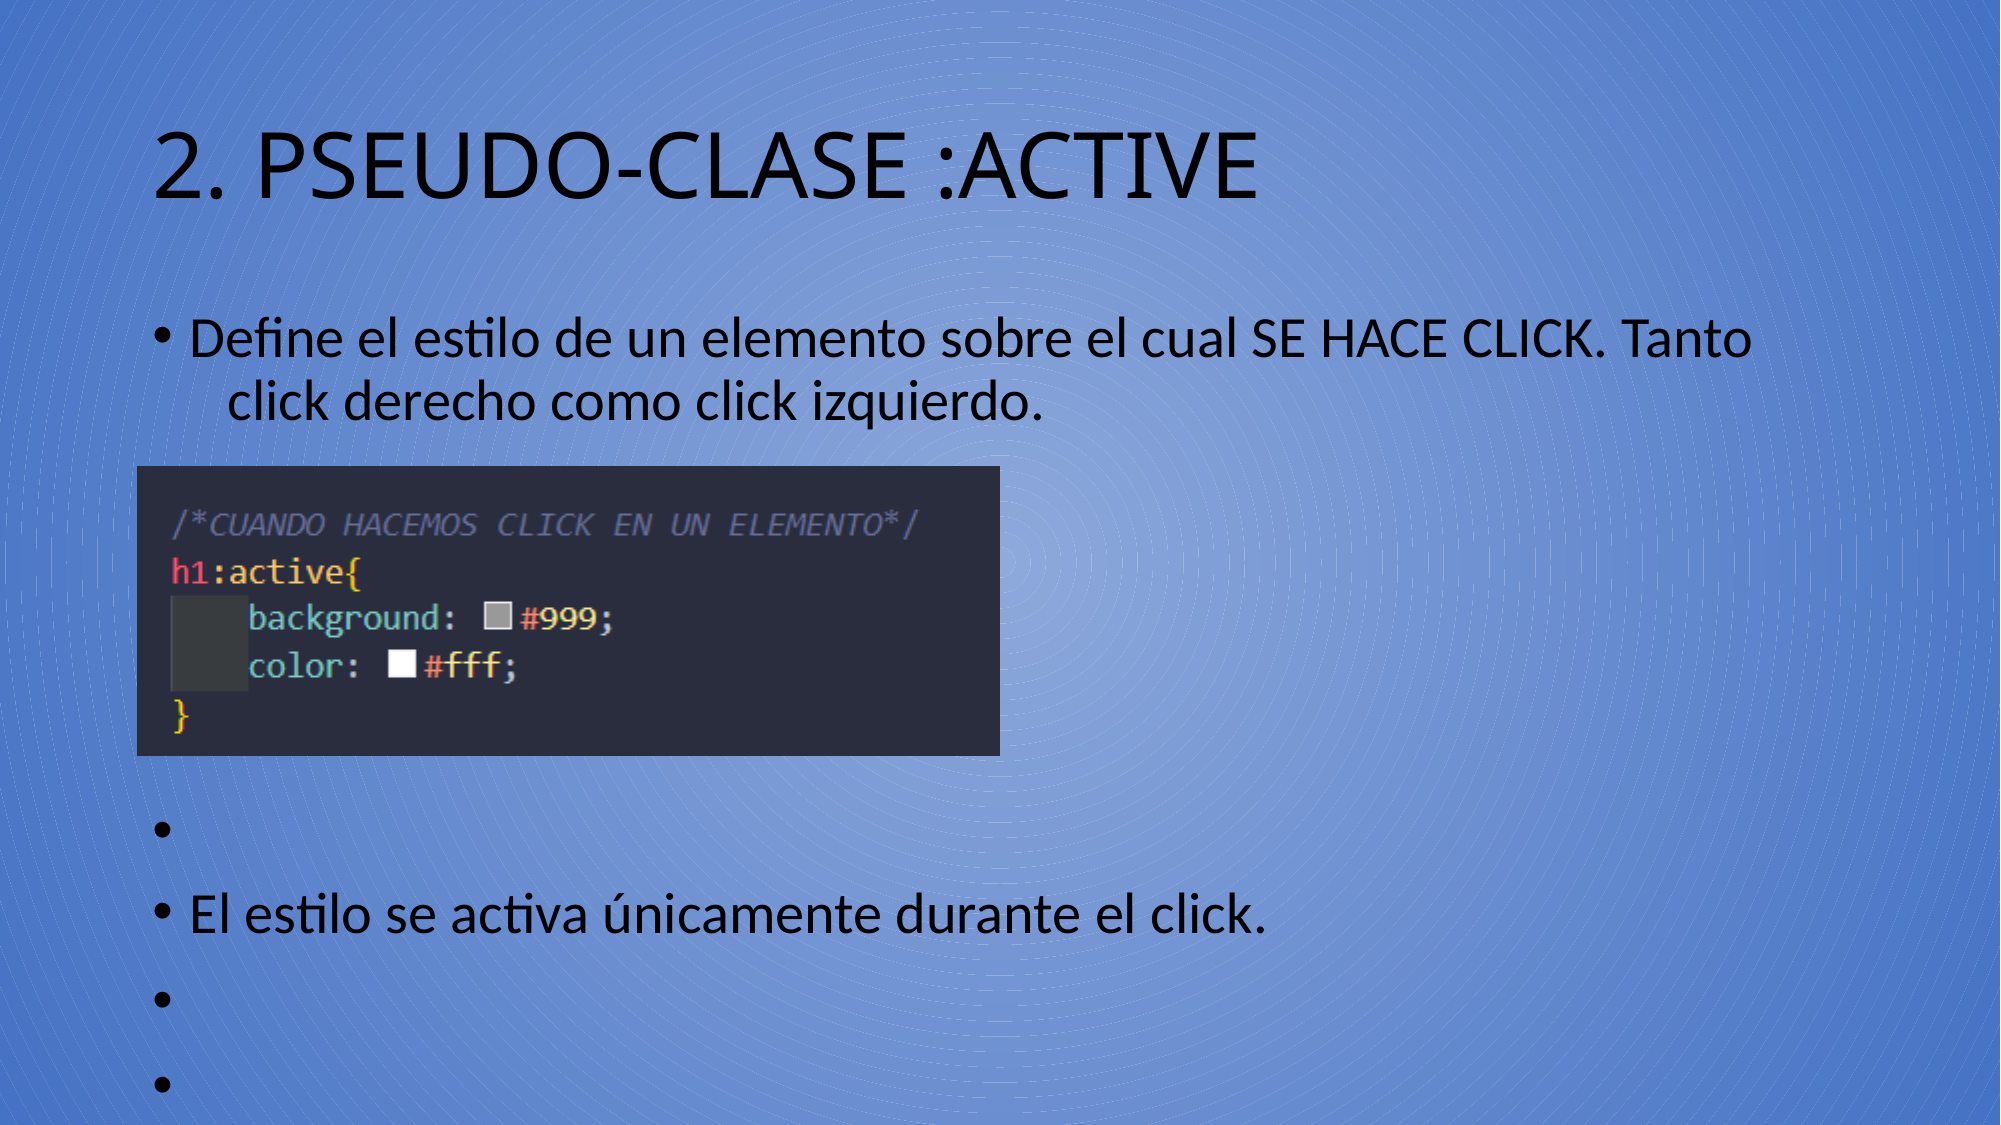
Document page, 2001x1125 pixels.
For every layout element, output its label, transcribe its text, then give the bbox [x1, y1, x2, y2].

list Define el estilo de un elemento sobre el cual SE HACE CLICK. Tanto click derecho como click izquierdo. El estilo se activa únicamente durante el click. [137, 299, 1863, 1014]
title 2. PSEUDO-CLASE :ACTIVE [137, 59, 1863, 278]
picture [137, 466, 1000, 757]
